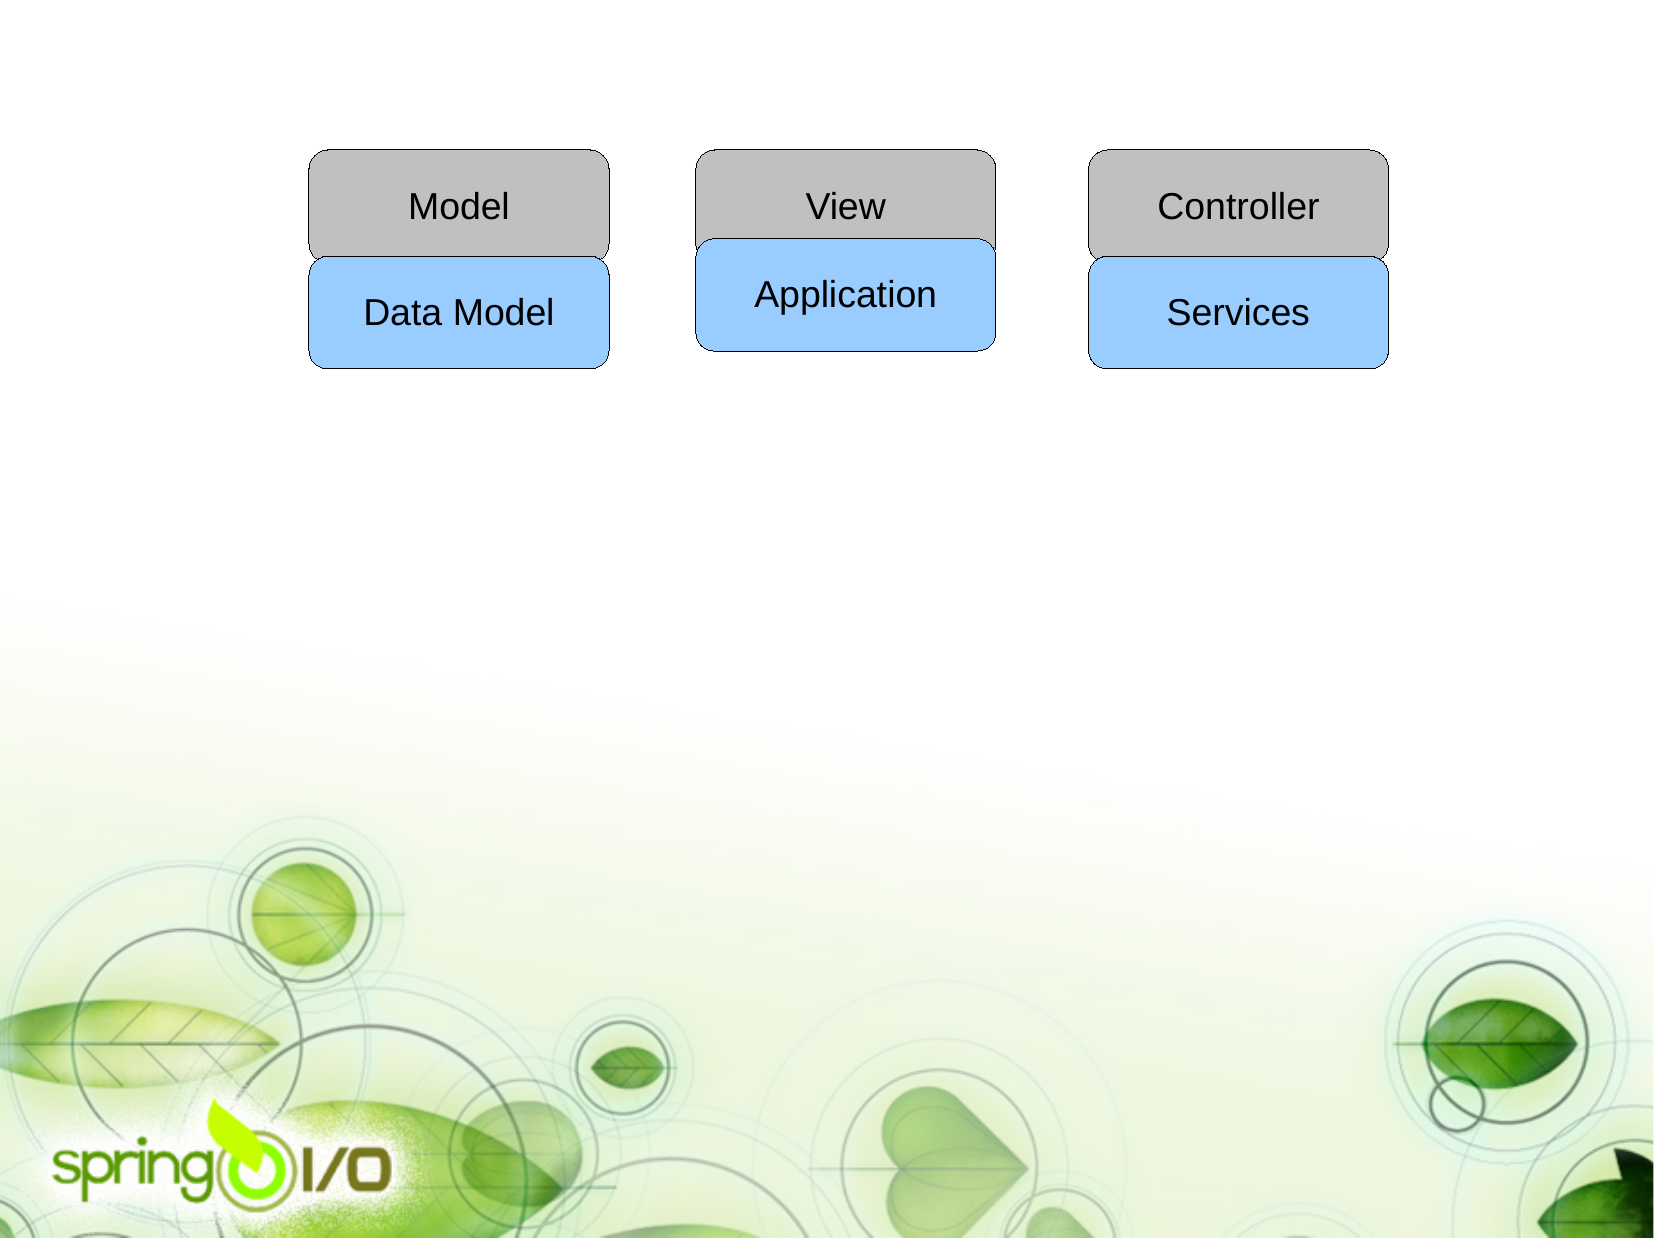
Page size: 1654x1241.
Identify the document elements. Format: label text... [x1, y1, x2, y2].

text_box Services [1088, 256, 1389, 369]
picture [0, 0, 1654, 1238]
text_box View [695, 149, 996, 250]
text_box Controller [1088, 149, 1389, 259]
text_box Model [308, 149, 610, 259]
text_box Data Model [308, 256, 610, 369]
text_box Application [695, 238, 996, 352]
